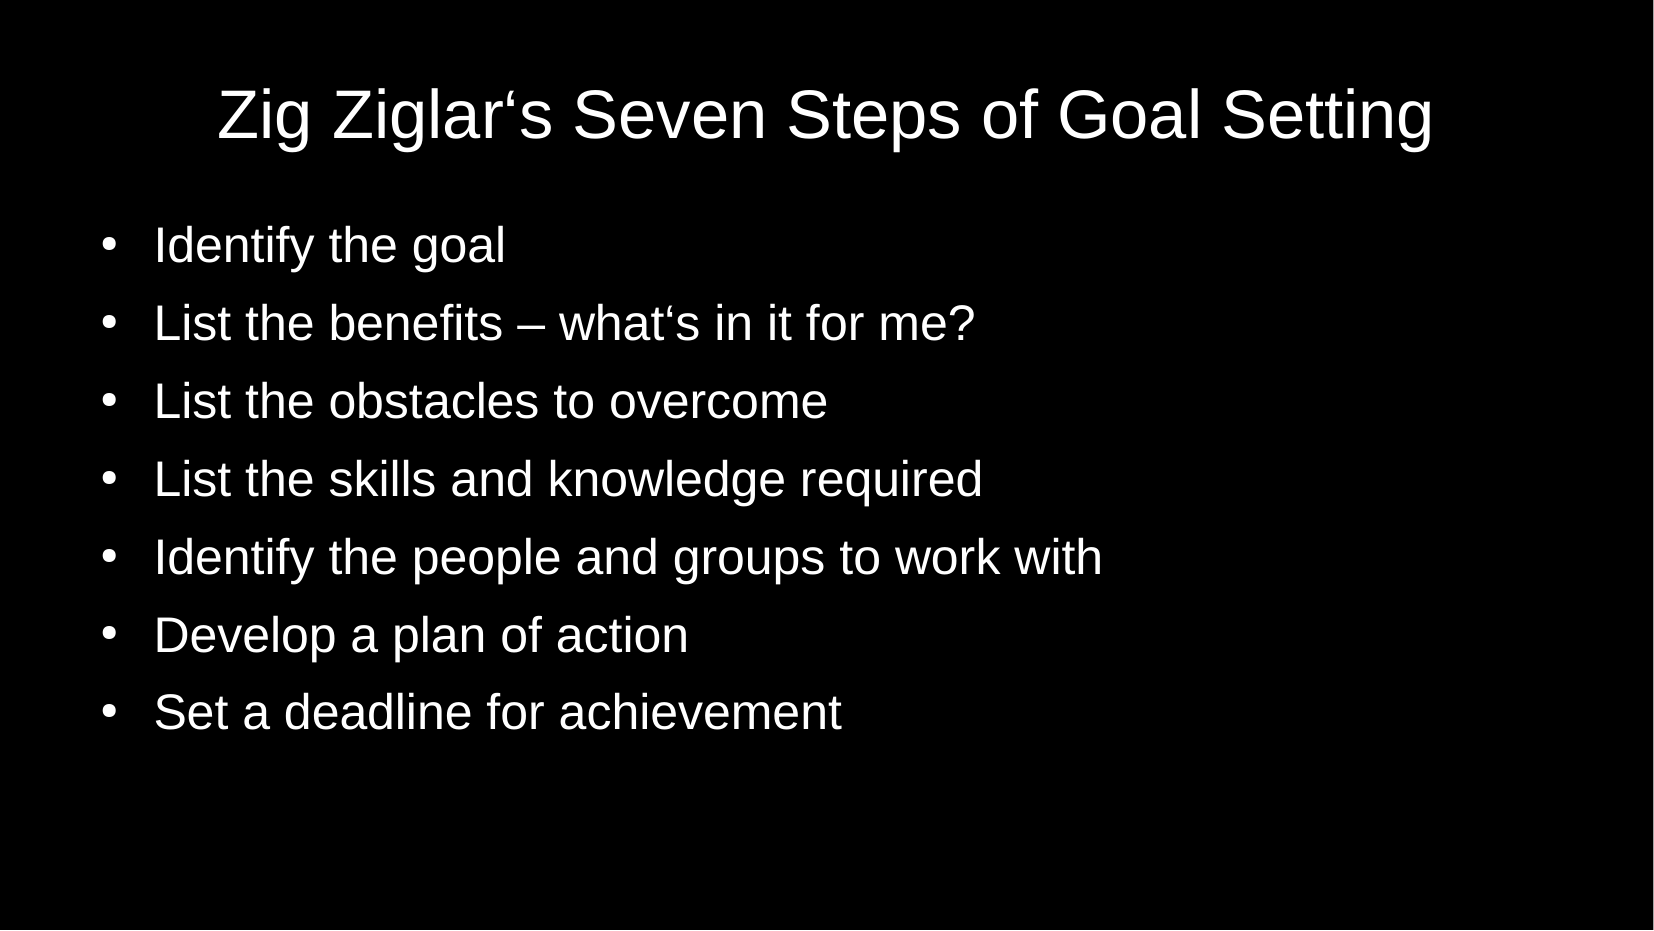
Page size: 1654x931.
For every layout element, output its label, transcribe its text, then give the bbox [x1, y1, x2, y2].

title Zig Ziglar‘s Seven Steps of Goal Setting [82, 37, 1571, 193]
list Identify the goal List the benefits – what‘s in it for me? List the obstacles to overcome List the skills and knowledge required Identify the people and groups to work with Develop a plan of action Set a deadline for achievement [82, 217, 1571, 758]
